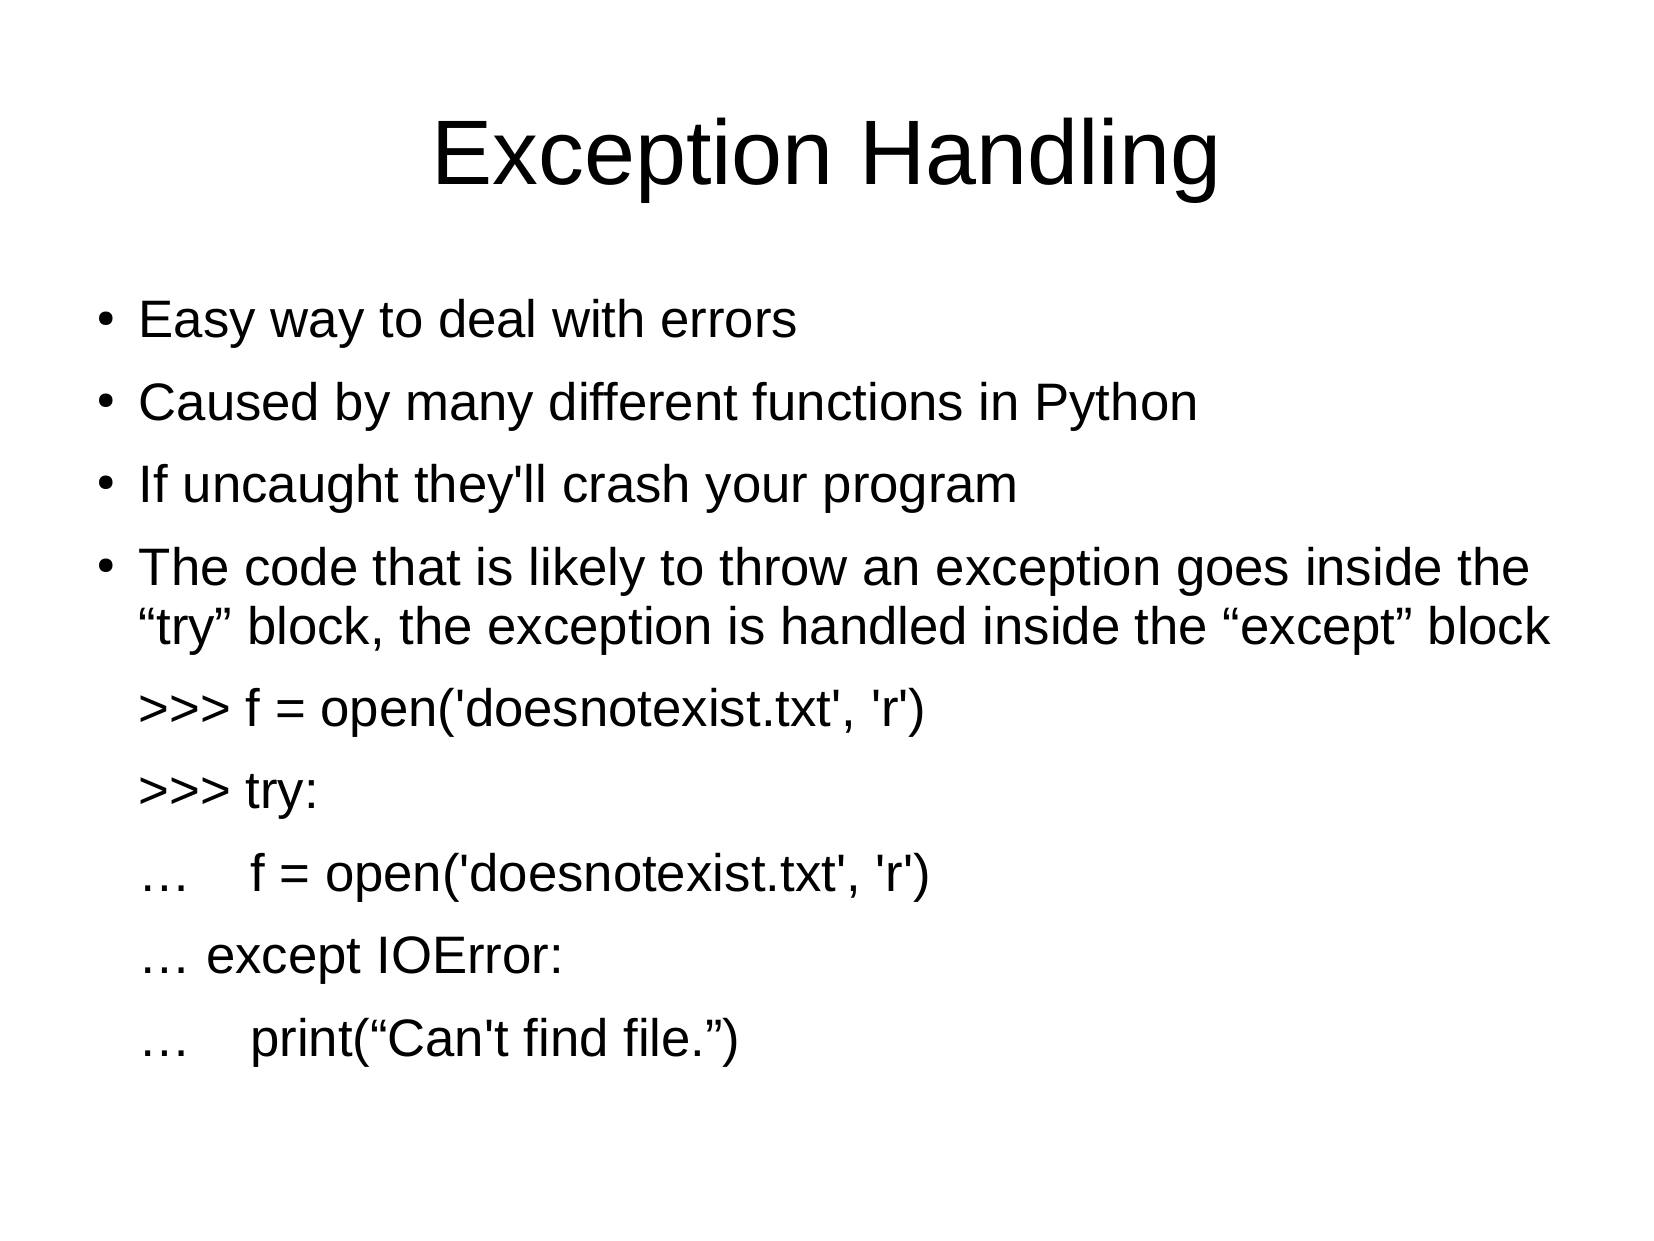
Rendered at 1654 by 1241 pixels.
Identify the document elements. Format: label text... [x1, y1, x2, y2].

list Easy way to deal with errors Caused by many different functions in Python If uncaught they'll crash your program The code that is likely to throw an exception goes inside the “try” block, the exception is handled inside the “except” block >>> f = open('doesnotexist.txt', 'r') >>> try: … f = open('doesnotexist.txt', 'r') … except IOError: … print(“Can't find file.”) [82, 290, 1571, 1109]
title Exception Handling [82, 49, 1571, 257]
